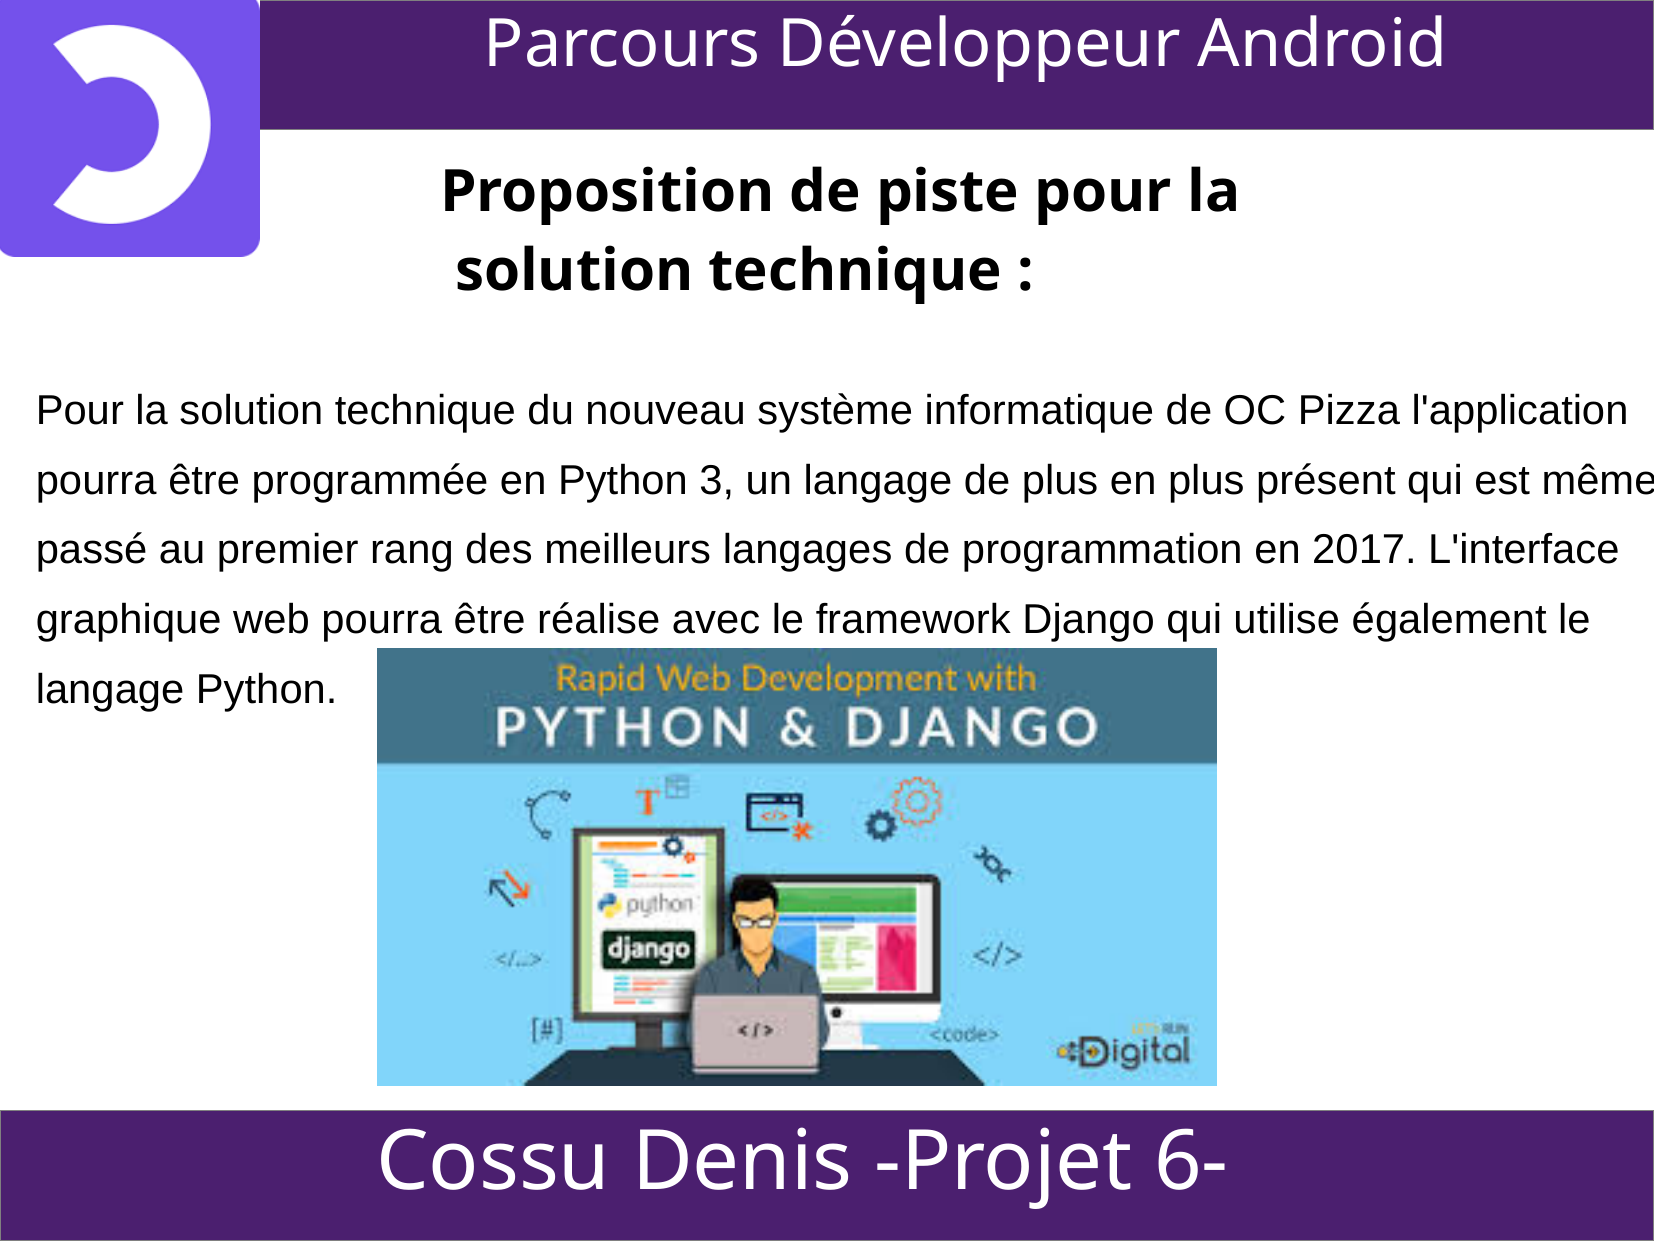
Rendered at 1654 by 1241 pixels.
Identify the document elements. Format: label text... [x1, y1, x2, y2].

text_box Pour la solution technique du nouveau système informatique de OC Pizza l'application pourra être programmée en Python 3, un langage de plus en plus présent qui est même passé au premier rang des meilleurs langages de programmation en 2017. L'interface graphique web pourra être réalise avec le framework Django qui utilise également le langage Python. [21, 356, 1654, 1241]
text_box Proposition de piste pour la solution technique : [425, 141, 1654, 356]
picture [377, 648, 1217, 1086]
picture [0, 0, 260, 257]
